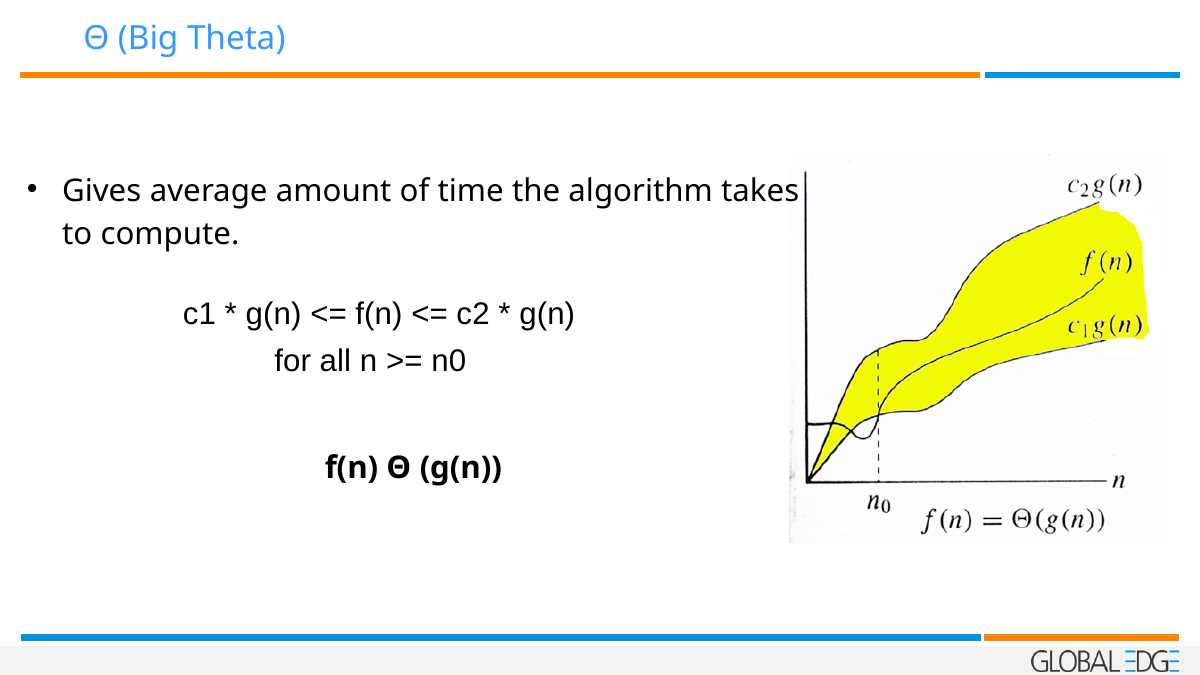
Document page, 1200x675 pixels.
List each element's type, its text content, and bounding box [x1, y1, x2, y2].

picture [815, 151, 1168, 544]
picture [1031, 650, 1179, 672]
text_box Gives average amount of time the algorithm takes to compute. c1 * g(n) <= f(n) <= c2 * g(n) for all n >= n0 f(n) Θ (g(n)) [11, 118, 815, 615]
title Θ (Big Theta) [12, 9, 1088, 63]
